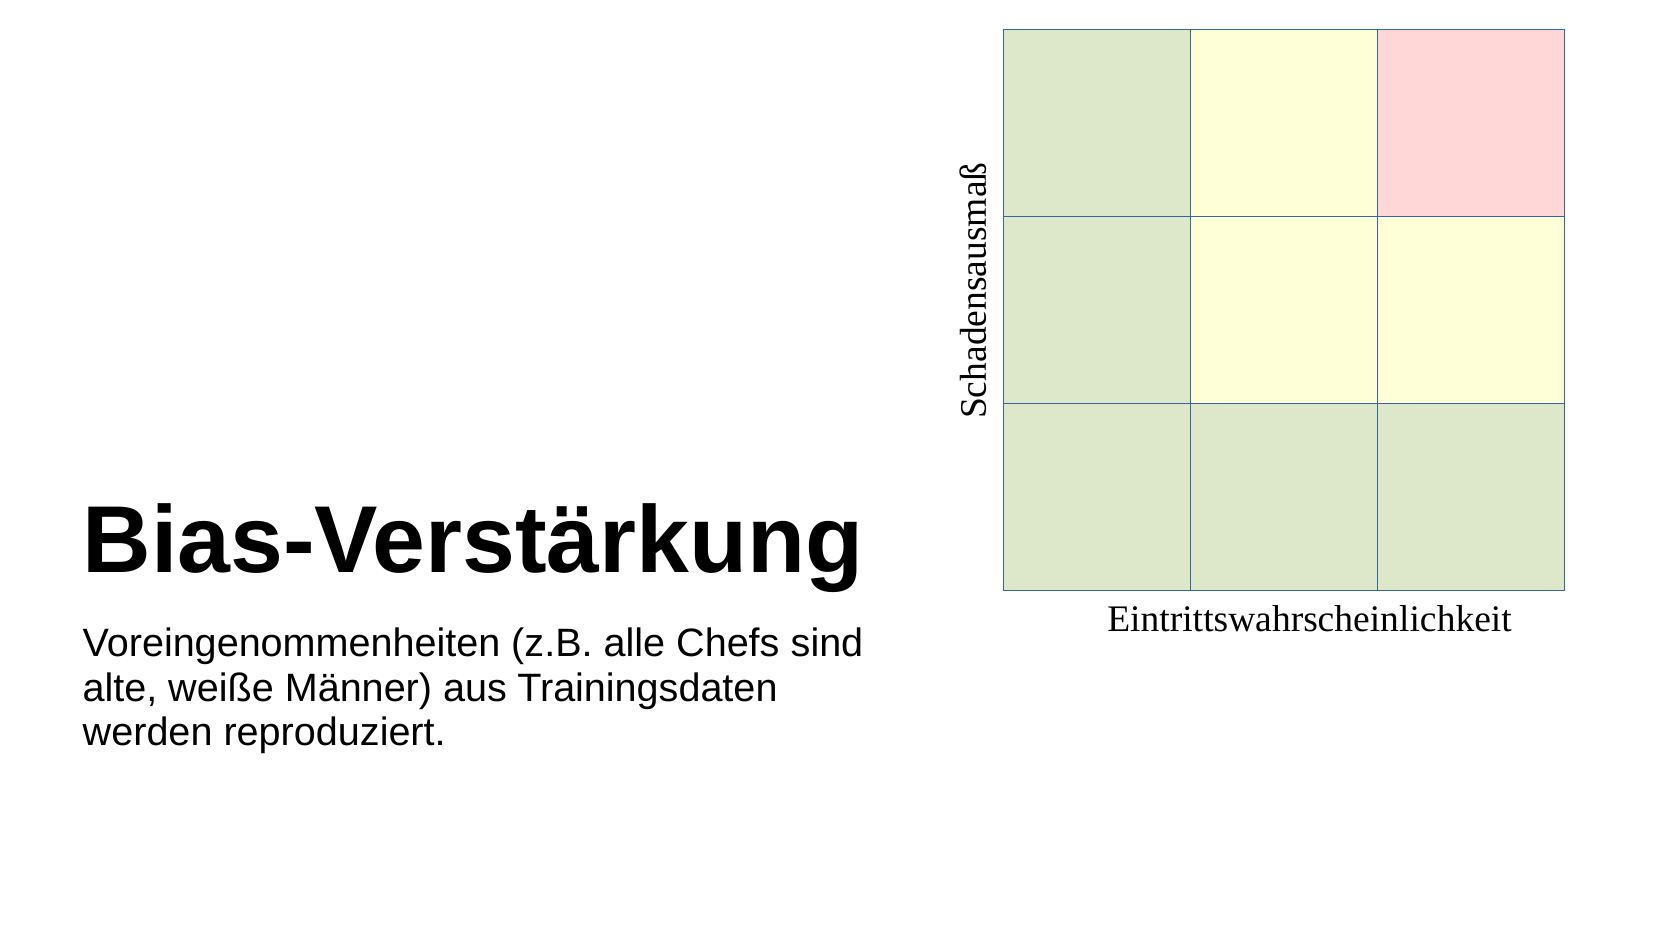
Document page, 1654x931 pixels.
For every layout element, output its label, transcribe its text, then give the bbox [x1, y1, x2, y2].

list Bias-Verstärkung Voreingenommenheiten (z.B. alle Chefs sind alte, weiße Männer) aus Trainingsdaten werden reproduziert. [82, 217, 916, 758]
text_box [1003, 29, 1565, 591]
text_box Schadensausmaß [944, 147, 1002, 434]
text_box Eintrittswahrscheinlichkeit [1092, 590, 1527, 647]
